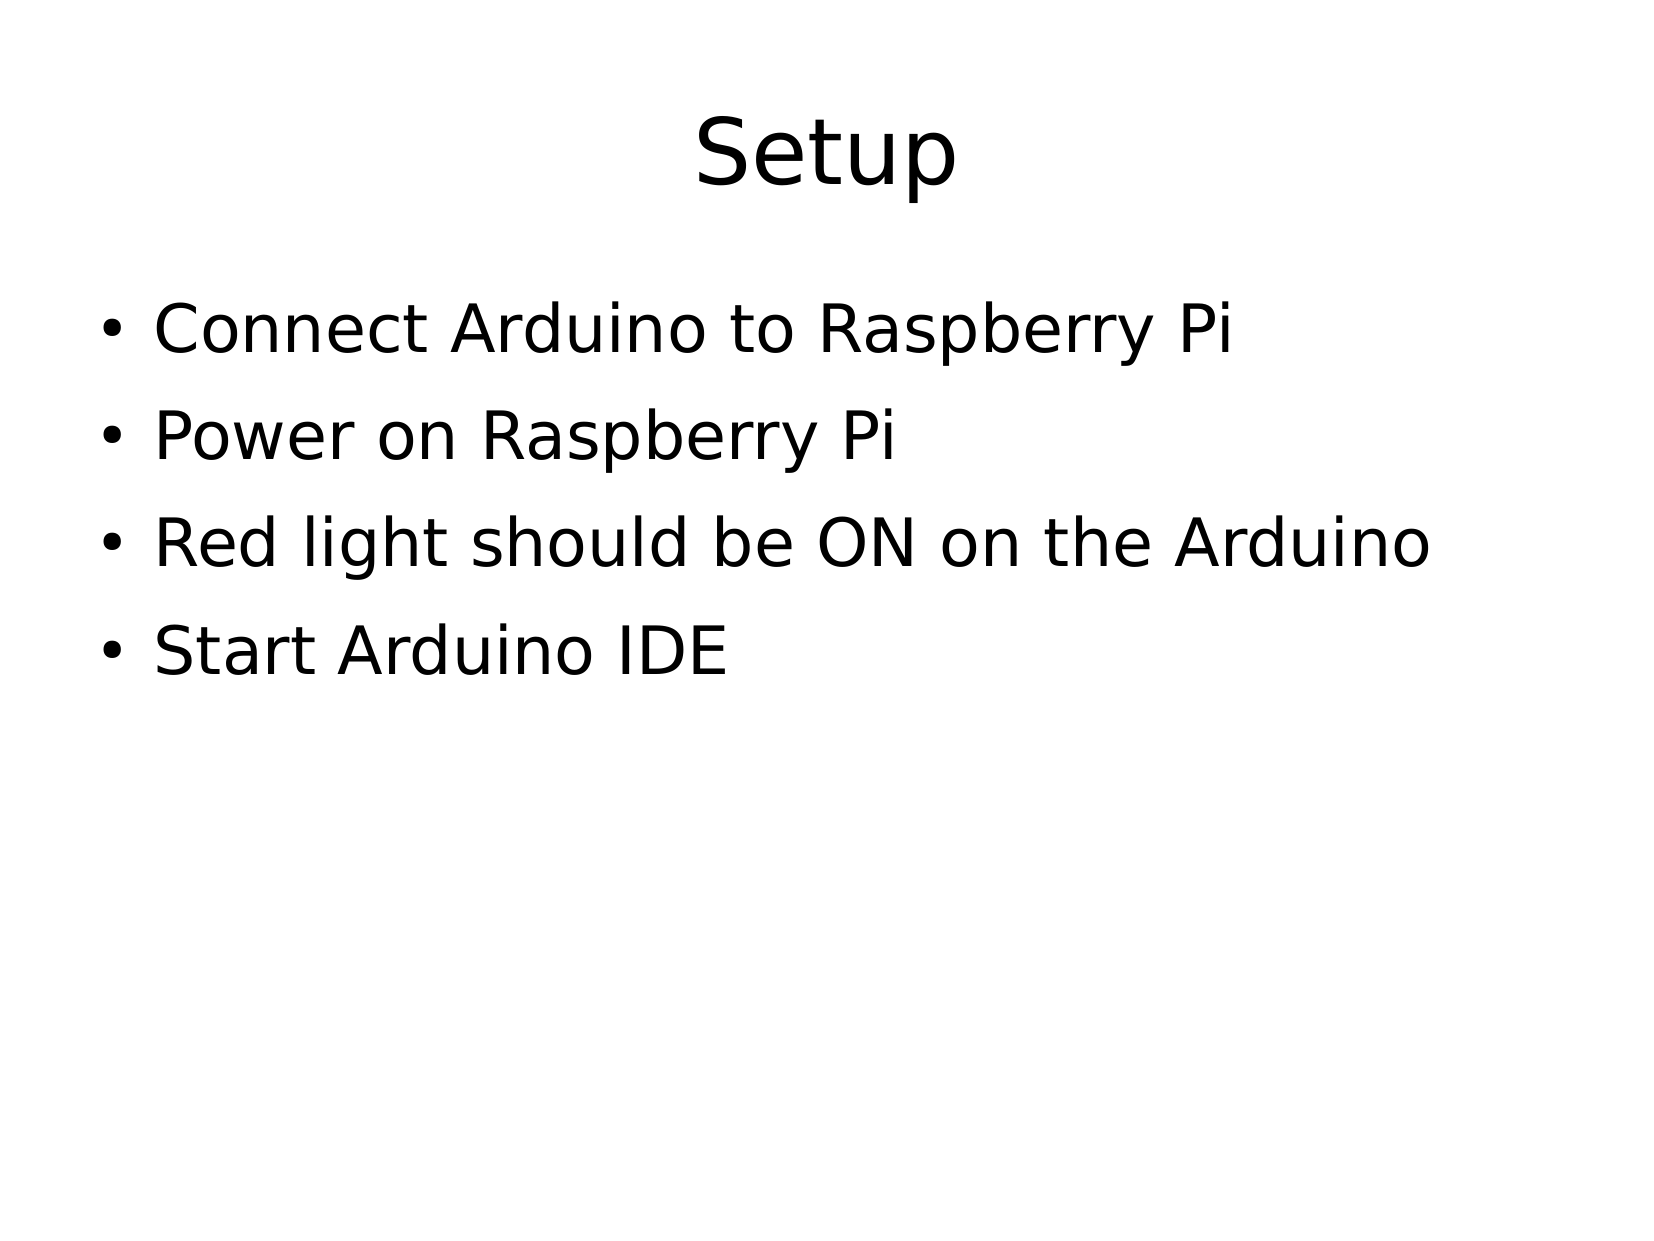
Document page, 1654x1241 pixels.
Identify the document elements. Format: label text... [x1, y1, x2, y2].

title Setup [82, 49, 1571, 257]
list Connect Arduino to Raspberry Pi Power on Raspberry Pi Red light should be ON on the Arduino Start Arduino IDE [82, 290, 1571, 1010]
